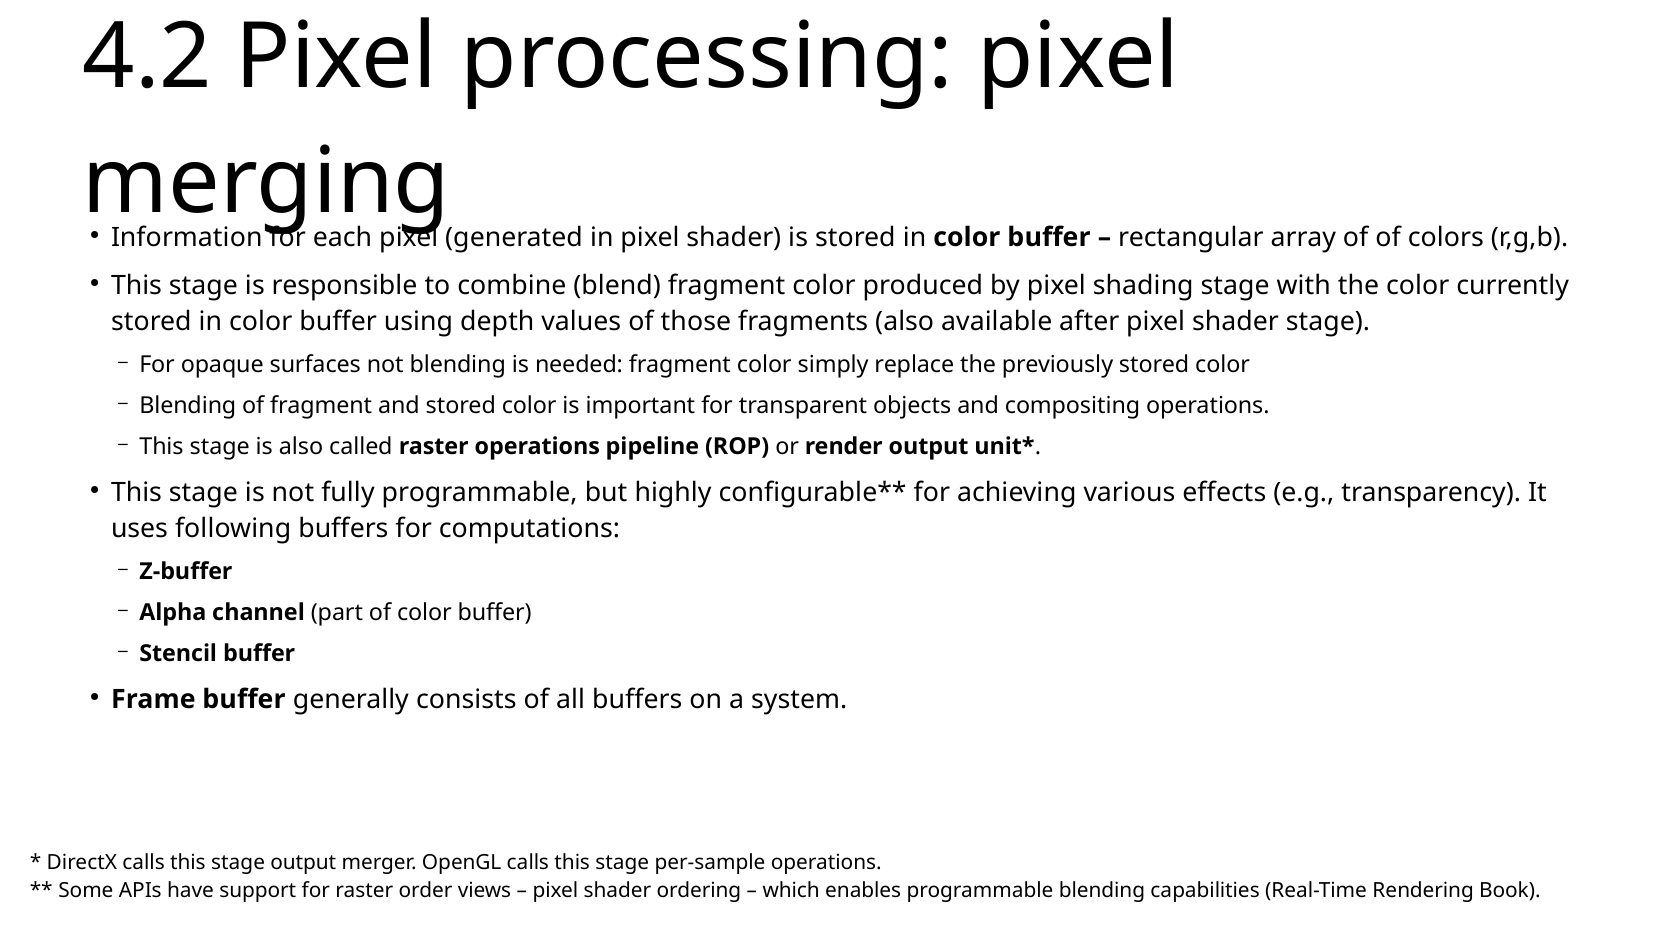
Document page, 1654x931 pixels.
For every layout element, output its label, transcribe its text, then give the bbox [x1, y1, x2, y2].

title 4.2 Pixel processing: pixel merging [82, 37, 1571, 193]
list Information for each pixel (generated in pixel shader) is stored in color buffer – rectangular array of of colors (r,g,b). This stage is responsible to combine (blend) fragment color produced by pixel shading stage with the color currently stored in color buffer using depth values of those fragments (also available after pixel shader stage). For opaque surfaces not blending is needed: fragment color simply replace the previously stored color Blending of fragment and stored color is important for transparent objects and compositing operations. This stage is also called raster operations pipeline (ROP) or render output unit*. This stage is not fully programmable, but highly configurable** for achieving various effects (e.g., transparency). It uses following buffers for computations: Z-buffer Alpha channel (part of color buffer) Stencil buffer Frame buffer generally consists of all buffers on a system. [82, 217, 1571, 758]
text_box * DirectX calls this stage output merger. OpenGL calls this stage per-sample operations. ** Some APIs have support for raster order views – pixel shader ordering – which enables programmable blending capabilities (Real-Time Rendering Book). [15, 840, 1636, 907]
